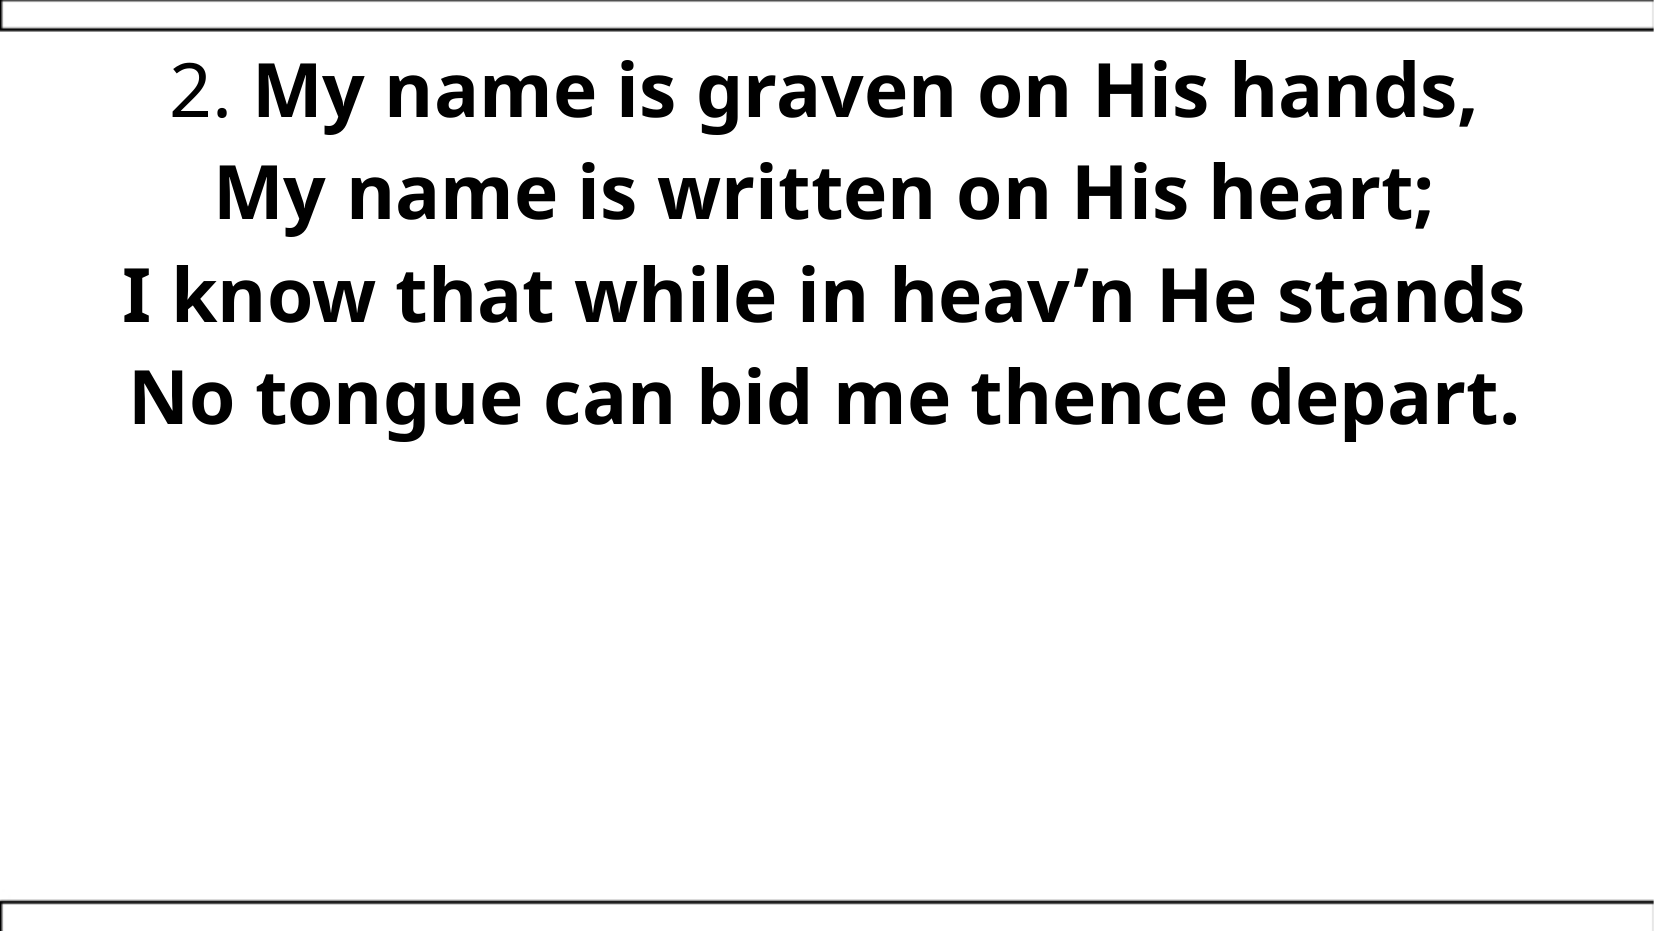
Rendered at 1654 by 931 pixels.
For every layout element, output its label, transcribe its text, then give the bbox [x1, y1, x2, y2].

text_box 2. My name is graven on His hands, My name is written on His heart; I know that while in heav’n He stands No tongue can bid me thence depart. [75, 30, 1576, 469]
picture [0, 0, 1654, 931]
